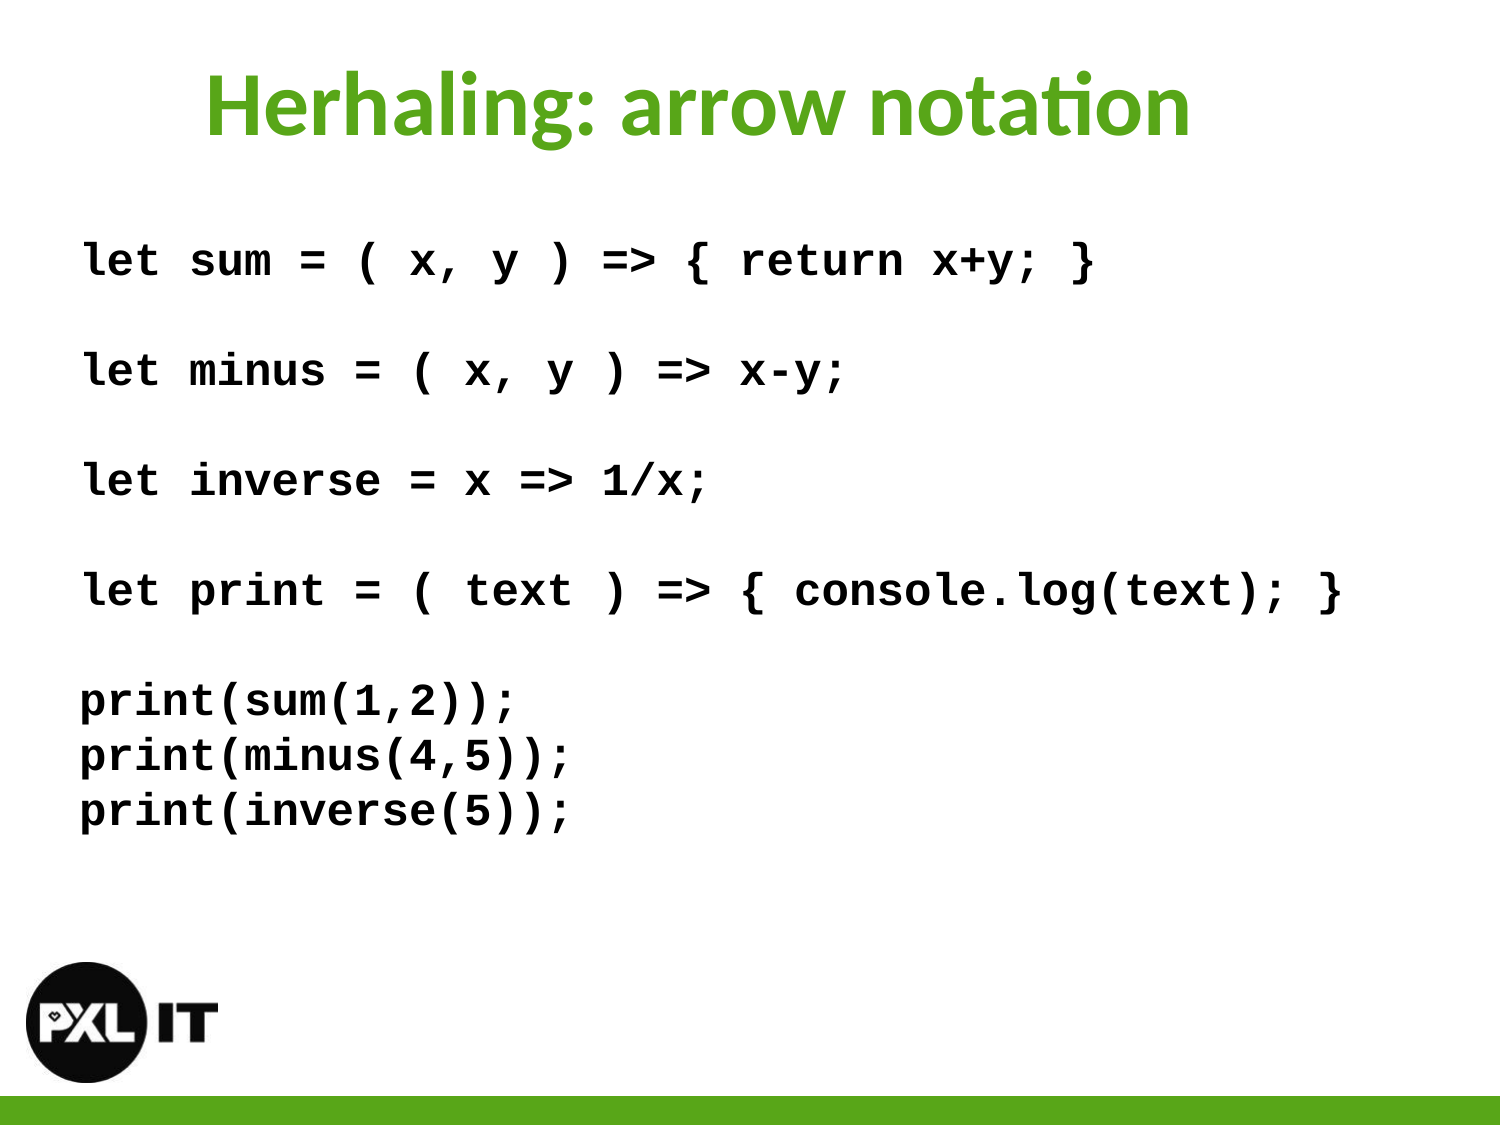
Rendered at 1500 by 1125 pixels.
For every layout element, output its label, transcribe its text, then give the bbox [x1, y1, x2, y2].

text_box let sum = ( x, y ) => { return x+y; } let minus = ( x, y ) => x-y; let inverse = x => 1/x; let print = ( text ) => { console.log(text); } print(sum(1,2)); print(minus(4,5)); print(inverse(5)); [64, 222, 1451, 1097]
picture [26, 962, 64, 1083]
text_box Herhaling: arrow notation [0, 36, 1443, 162]
